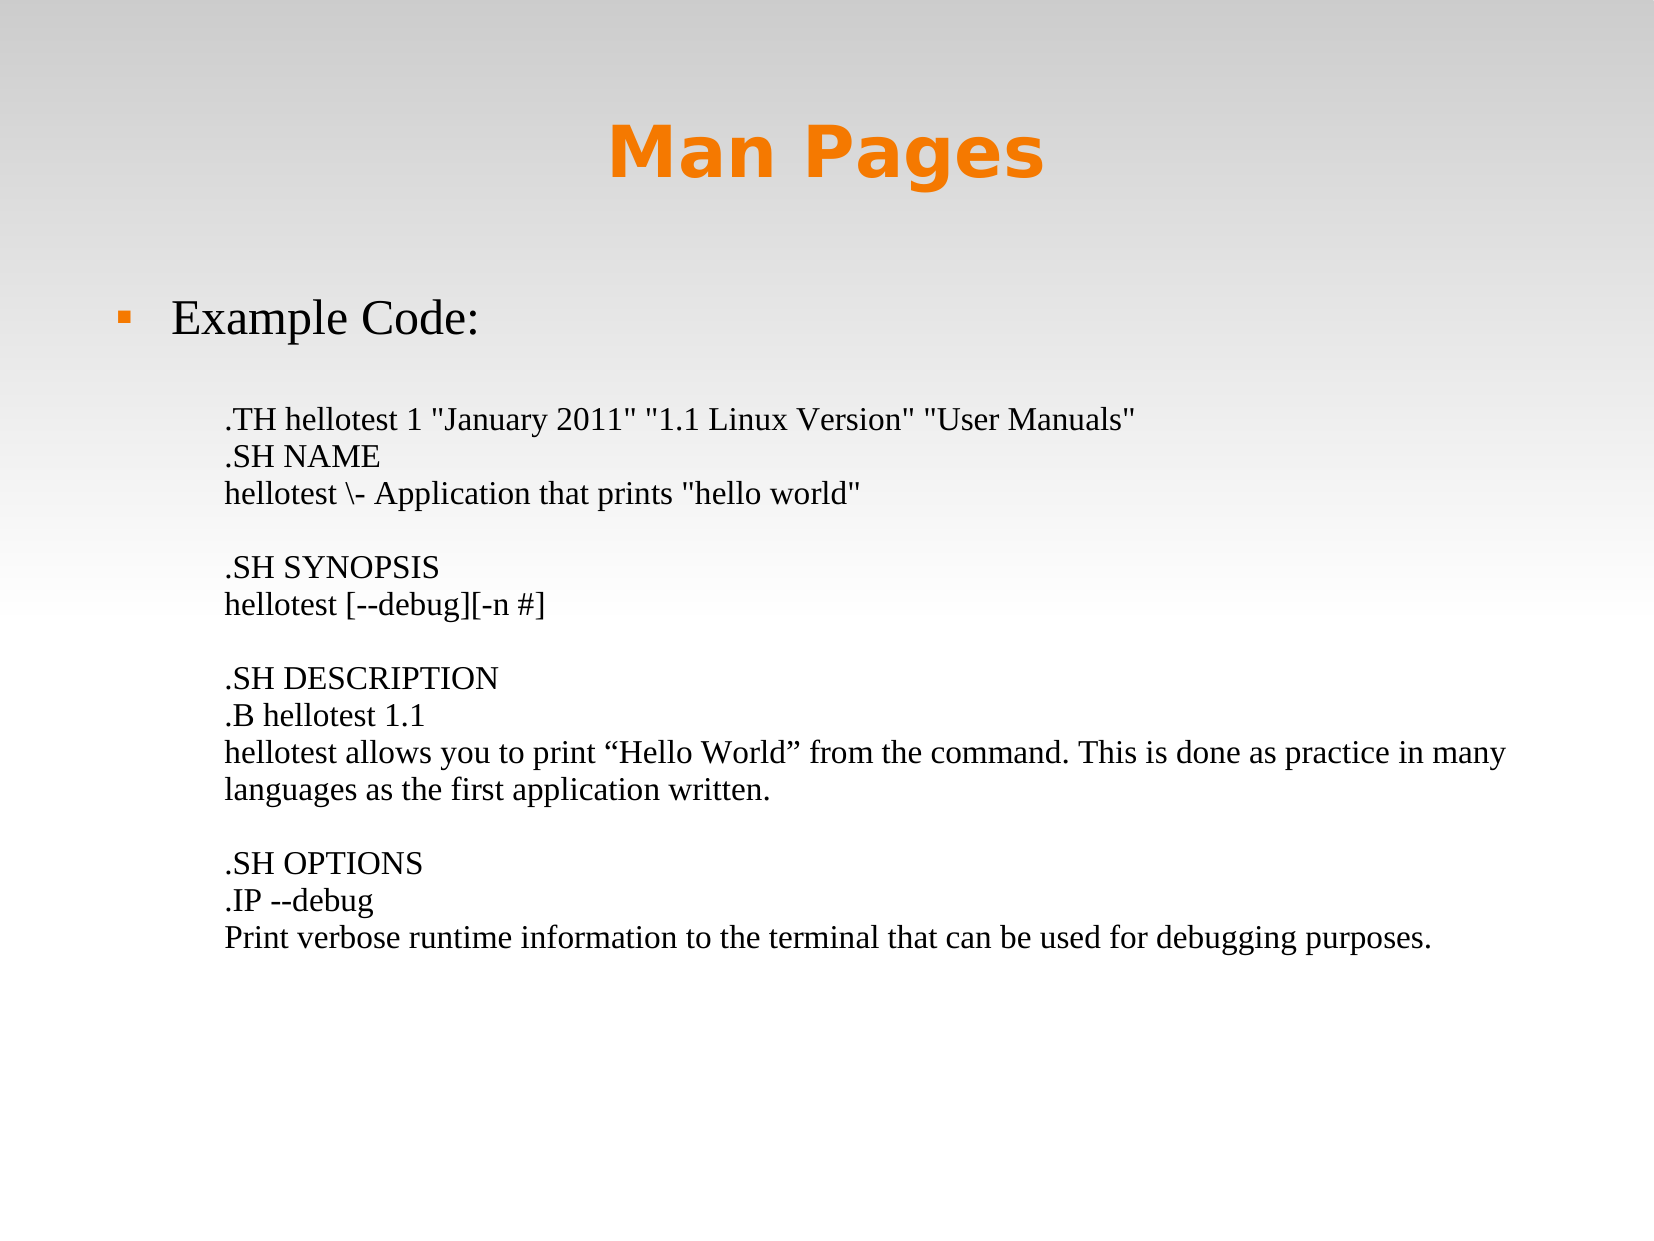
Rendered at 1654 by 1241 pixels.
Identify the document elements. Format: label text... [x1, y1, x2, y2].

title Man Pages [82, 49, 1571, 257]
list Example Code: .TH hellotest 1 "January 2011" "1.1 Linux Version" "User Manuals" .SH NAME hellotest \- Application that prints "hello world" .SH SYNOPSIS hellotest [--debug][-n #] .SH DESCRIPTION .B hellotest 1.1 hellotest allows you to print “Hello World” from the command. This is done as practice in many languages as the first application written. .SH OPTIONS .IP --debug Print verbose runtime information to the terminal that can be used for debugging purposes. [82, 290, 1571, 1109]
